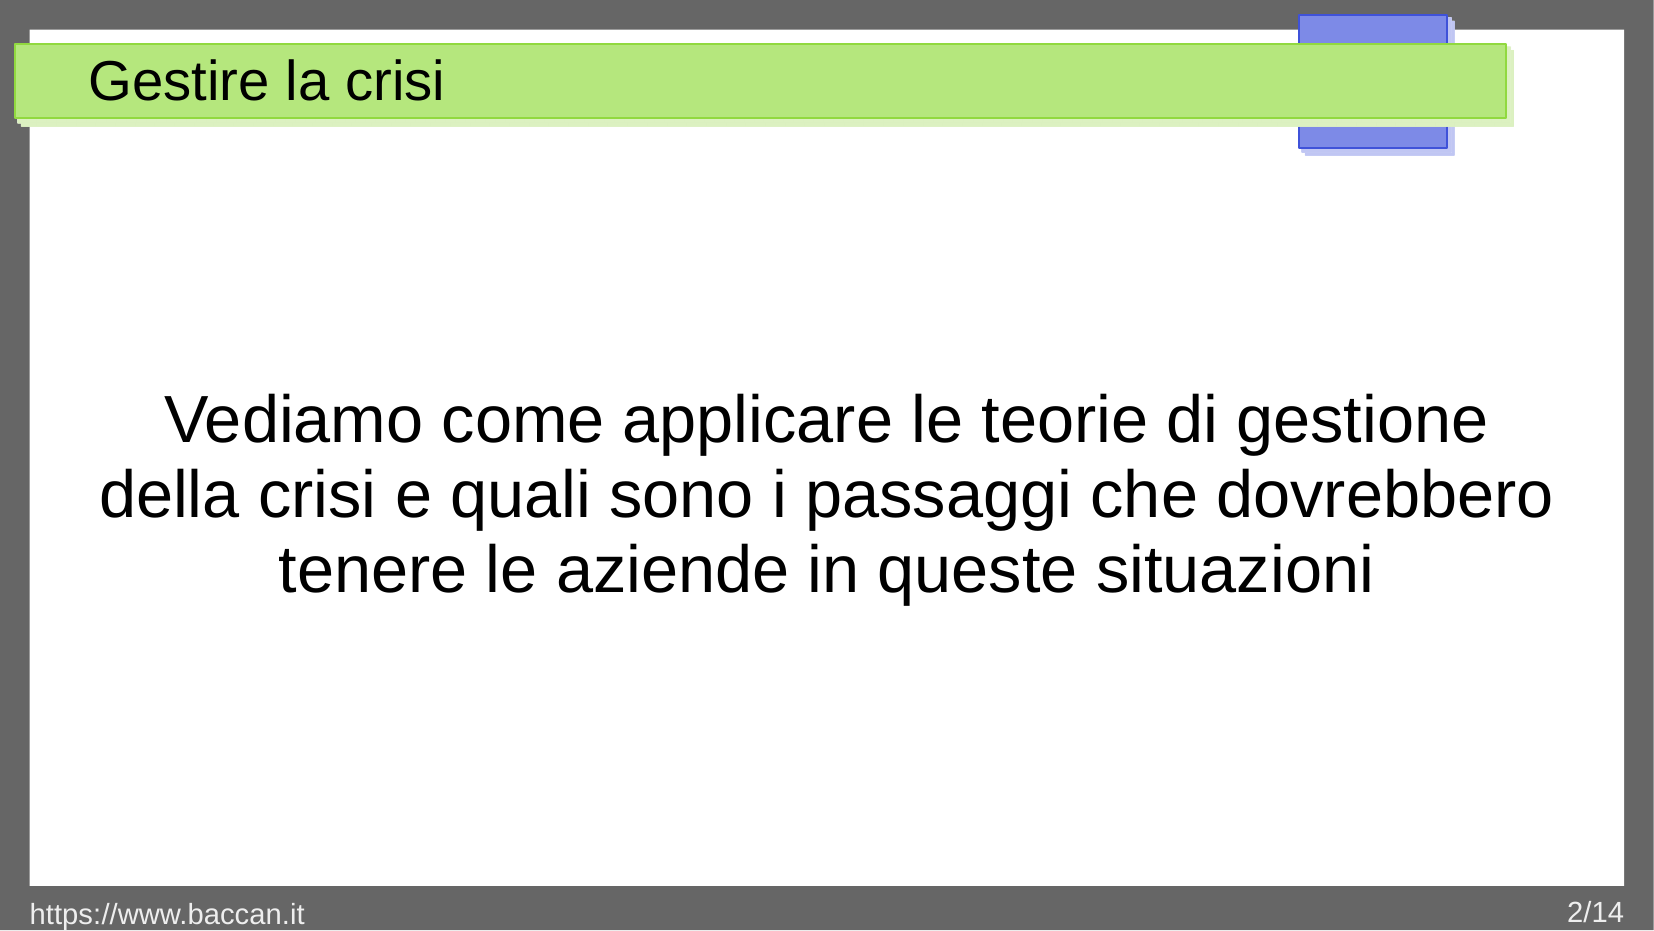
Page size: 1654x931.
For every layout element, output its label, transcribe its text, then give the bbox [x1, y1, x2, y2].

title Gestire la crisi [88, 44, 1506, 119]
subtitle Vediamo come applicare le teorie di gestione della crisi e quali sono i passaggi che dovrebbero tenere le aziende in queste situazioni [88, 177, 1565, 813]
